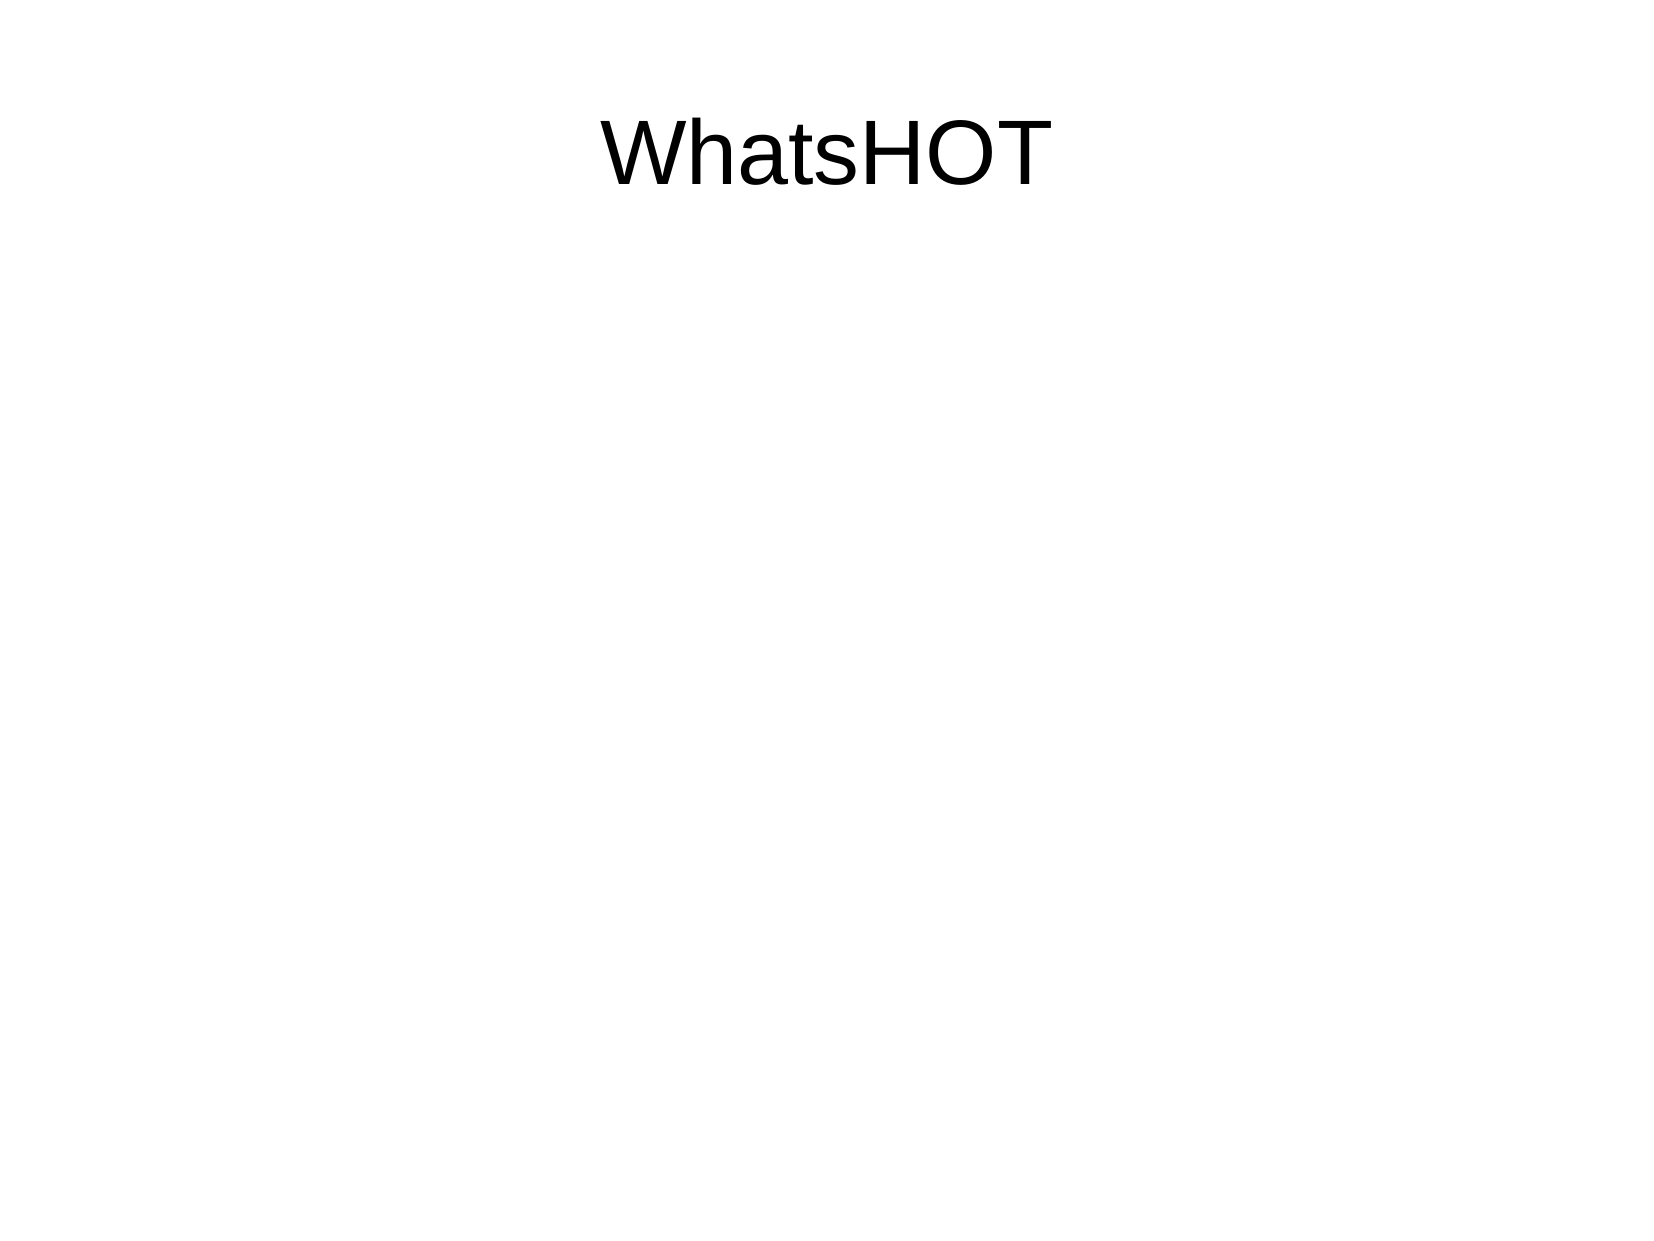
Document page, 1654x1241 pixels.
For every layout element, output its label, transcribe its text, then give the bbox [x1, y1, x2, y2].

title WhatsHOT [82, 49, 1571, 257]
